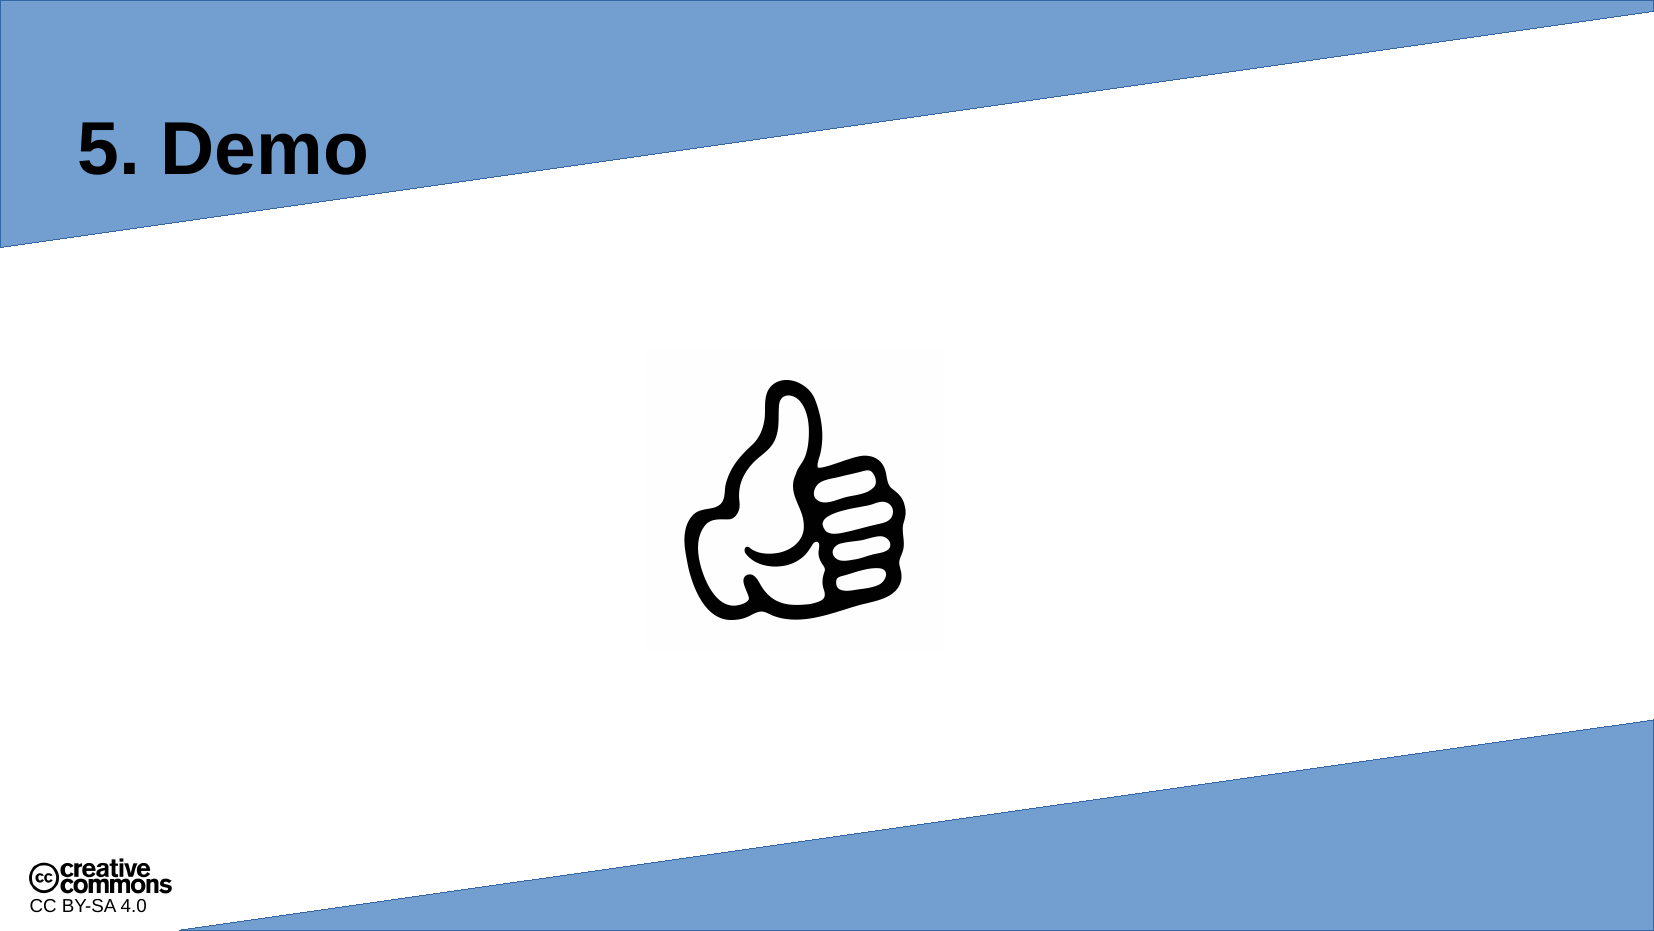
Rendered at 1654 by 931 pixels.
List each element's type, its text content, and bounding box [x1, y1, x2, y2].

picture [26, 856, 175, 895]
title 5. Demo [77, 69, 1488, 227]
picture [645, 350, 945, 650]
